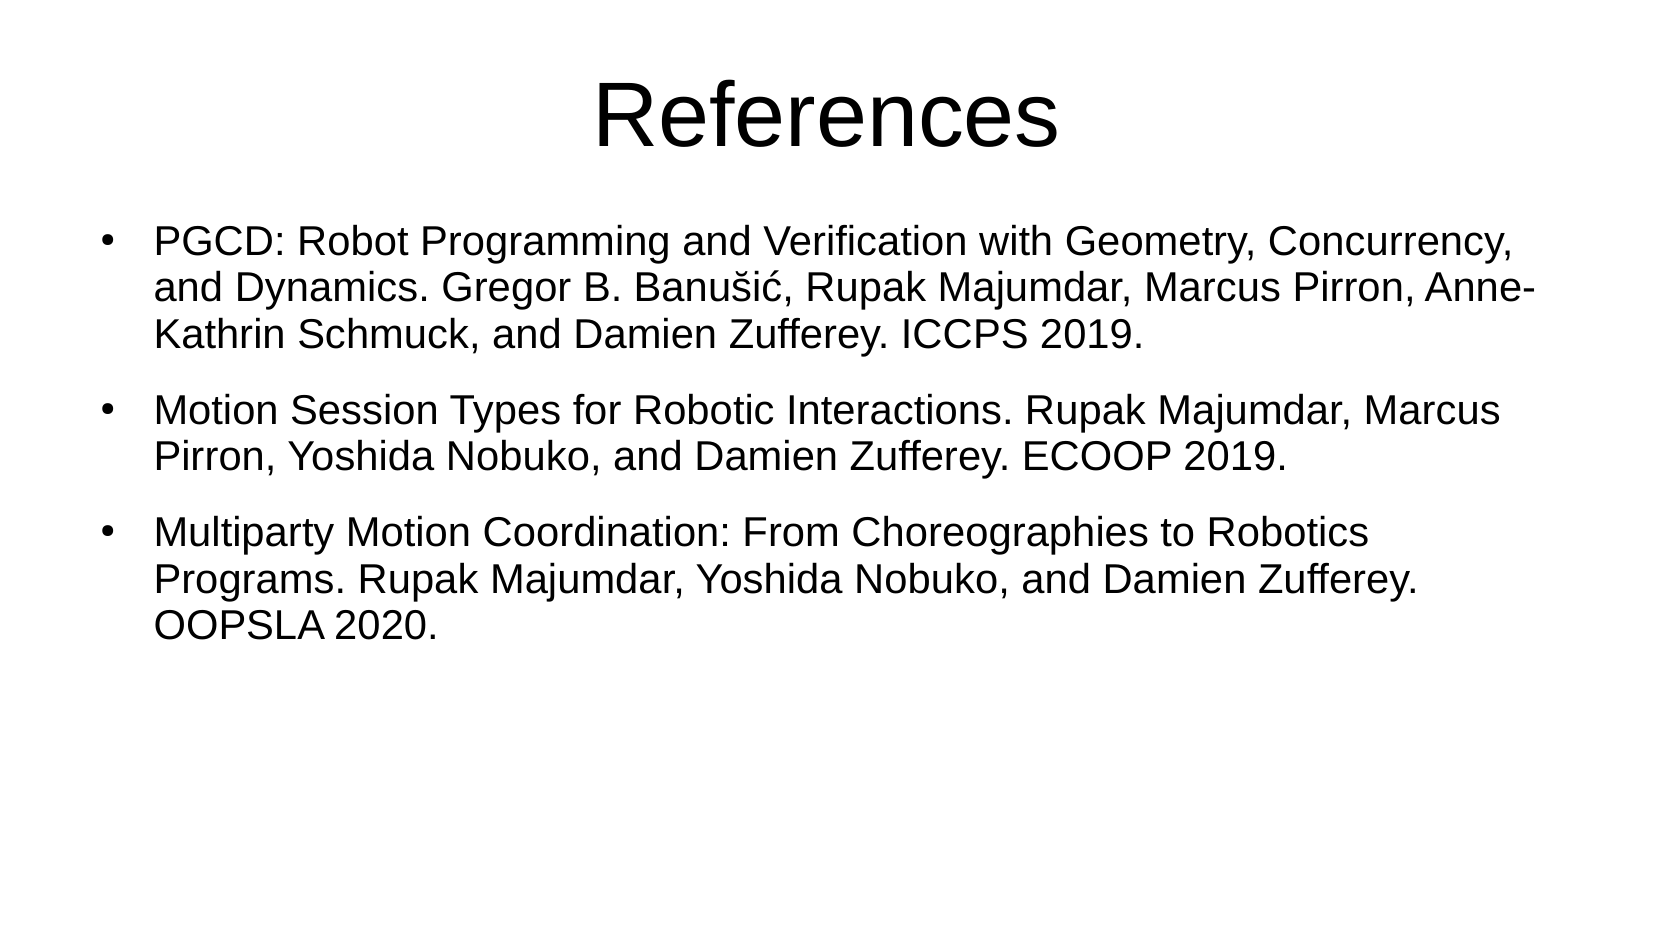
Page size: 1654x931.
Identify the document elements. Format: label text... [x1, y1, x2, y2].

title References [82, 37, 1571, 193]
list PGCD: Robot Programming and Verification with Geometry, Concurrency, and Dynamics. Gregor B. Banus̆ić, Rupak Majumdar, Marcus Pirron, Anne-Kathrin Schmuck, and Damien Zufferey. ICCPS 2019. Motion Session Types for Robotic Interactions. Rupak Majumdar, Marcus Pirron, Yoshida Nobuko, and Damien Zufferey. ECOOP 2019. Multiparty Motion Coordination: From Choreographies to Robotics Programs. Rupak Majumdar, Yoshida Nobuko, and Damien Zufferey. OOPSLA 2020. [82, 217, 1571, 758]
